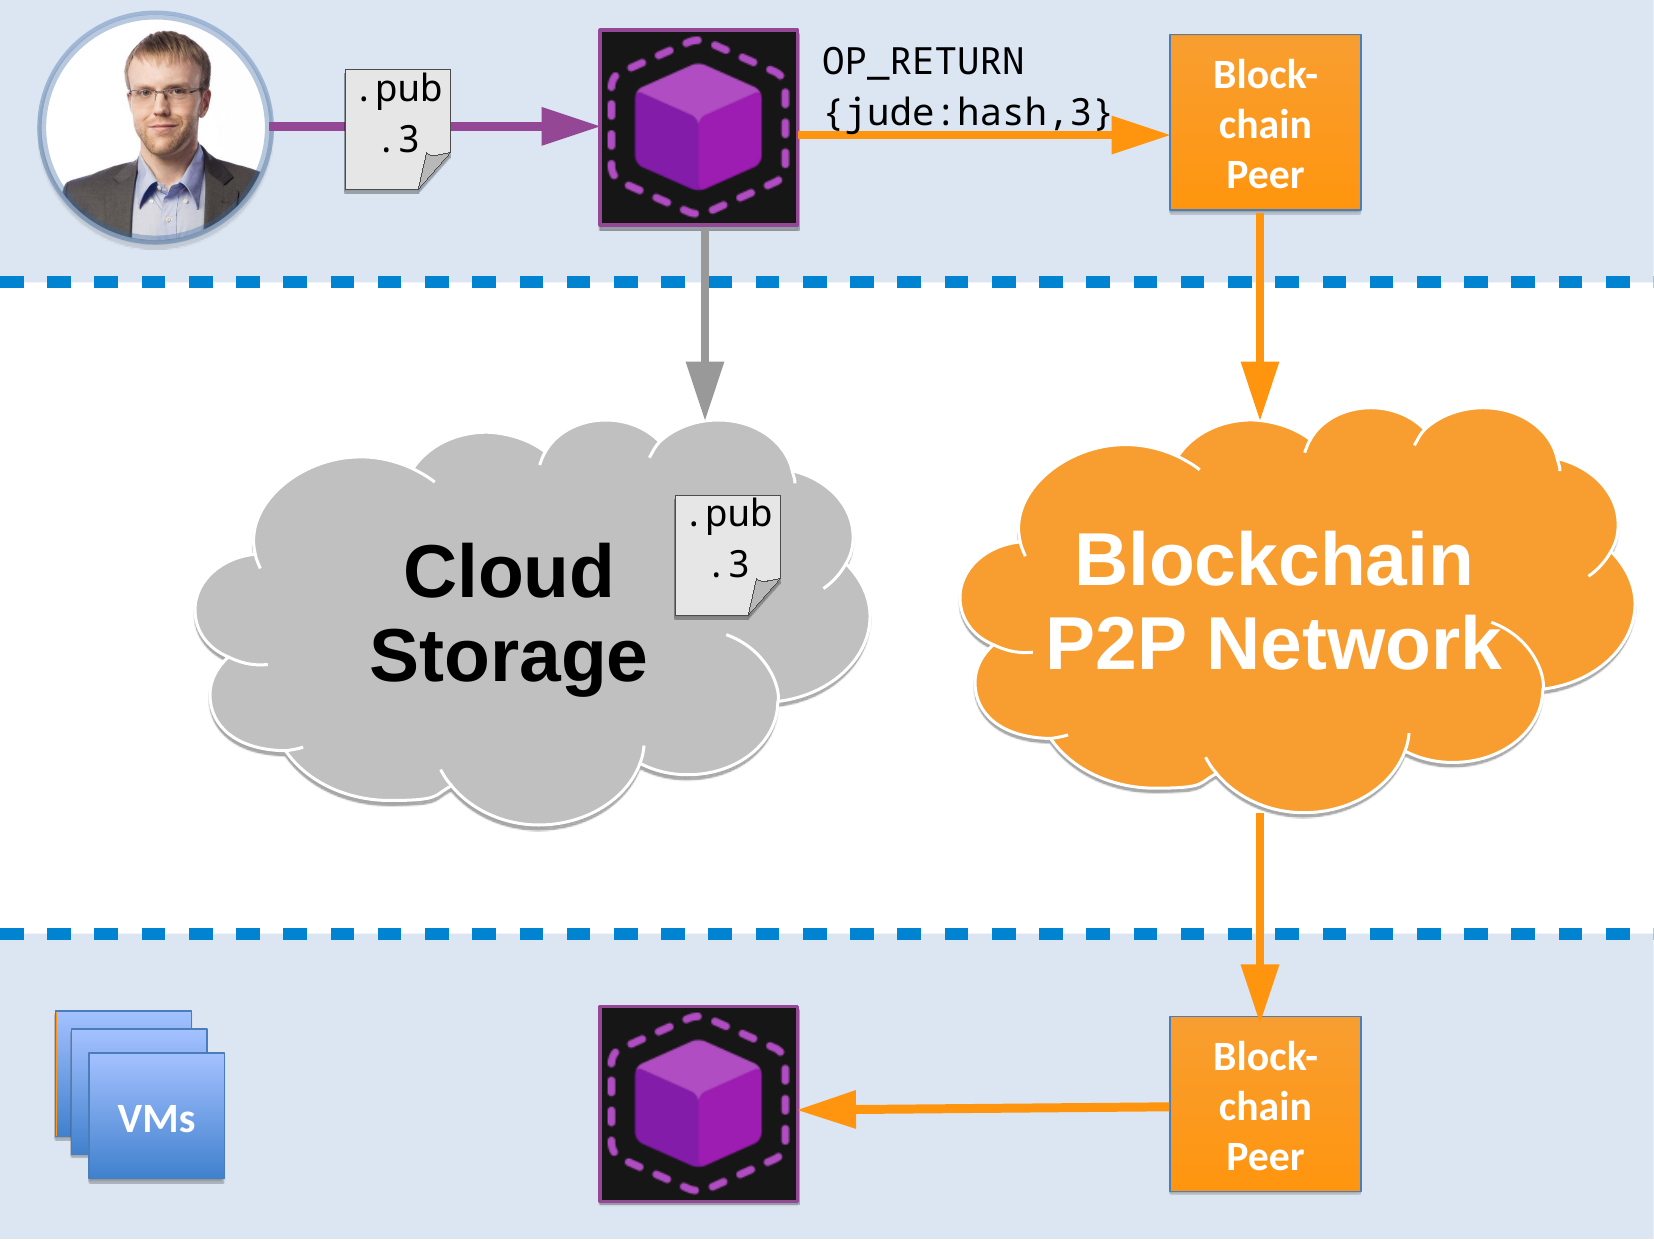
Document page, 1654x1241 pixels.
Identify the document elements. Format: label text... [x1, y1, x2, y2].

text_box [0, 0, 1654, 283]
text_box .pub .3 [345, 69, 451, 190]
text_box Cloud Storage [195, 420, 871, 826]
text_box VMs [55, 1010, 192, 1137]
text_box .pub .3 [675, 495, 781, 616]
text_box Blockchain P2P Network [960, 407, 1636, 813]
text_box Block-chain Peer [1170, 1016, 1362, 1192]
text_box VMs [71, 1028, 208, 1155]
text_box Block-chain Peer [1170, 34, 1362, 210]
text_box OP_RETURN {jude:hash,3} [807, 26, 1168, 173]
text_box VMs [88, 1053, 225, 1179]
text_box [0, 933, 1654, 1239]
